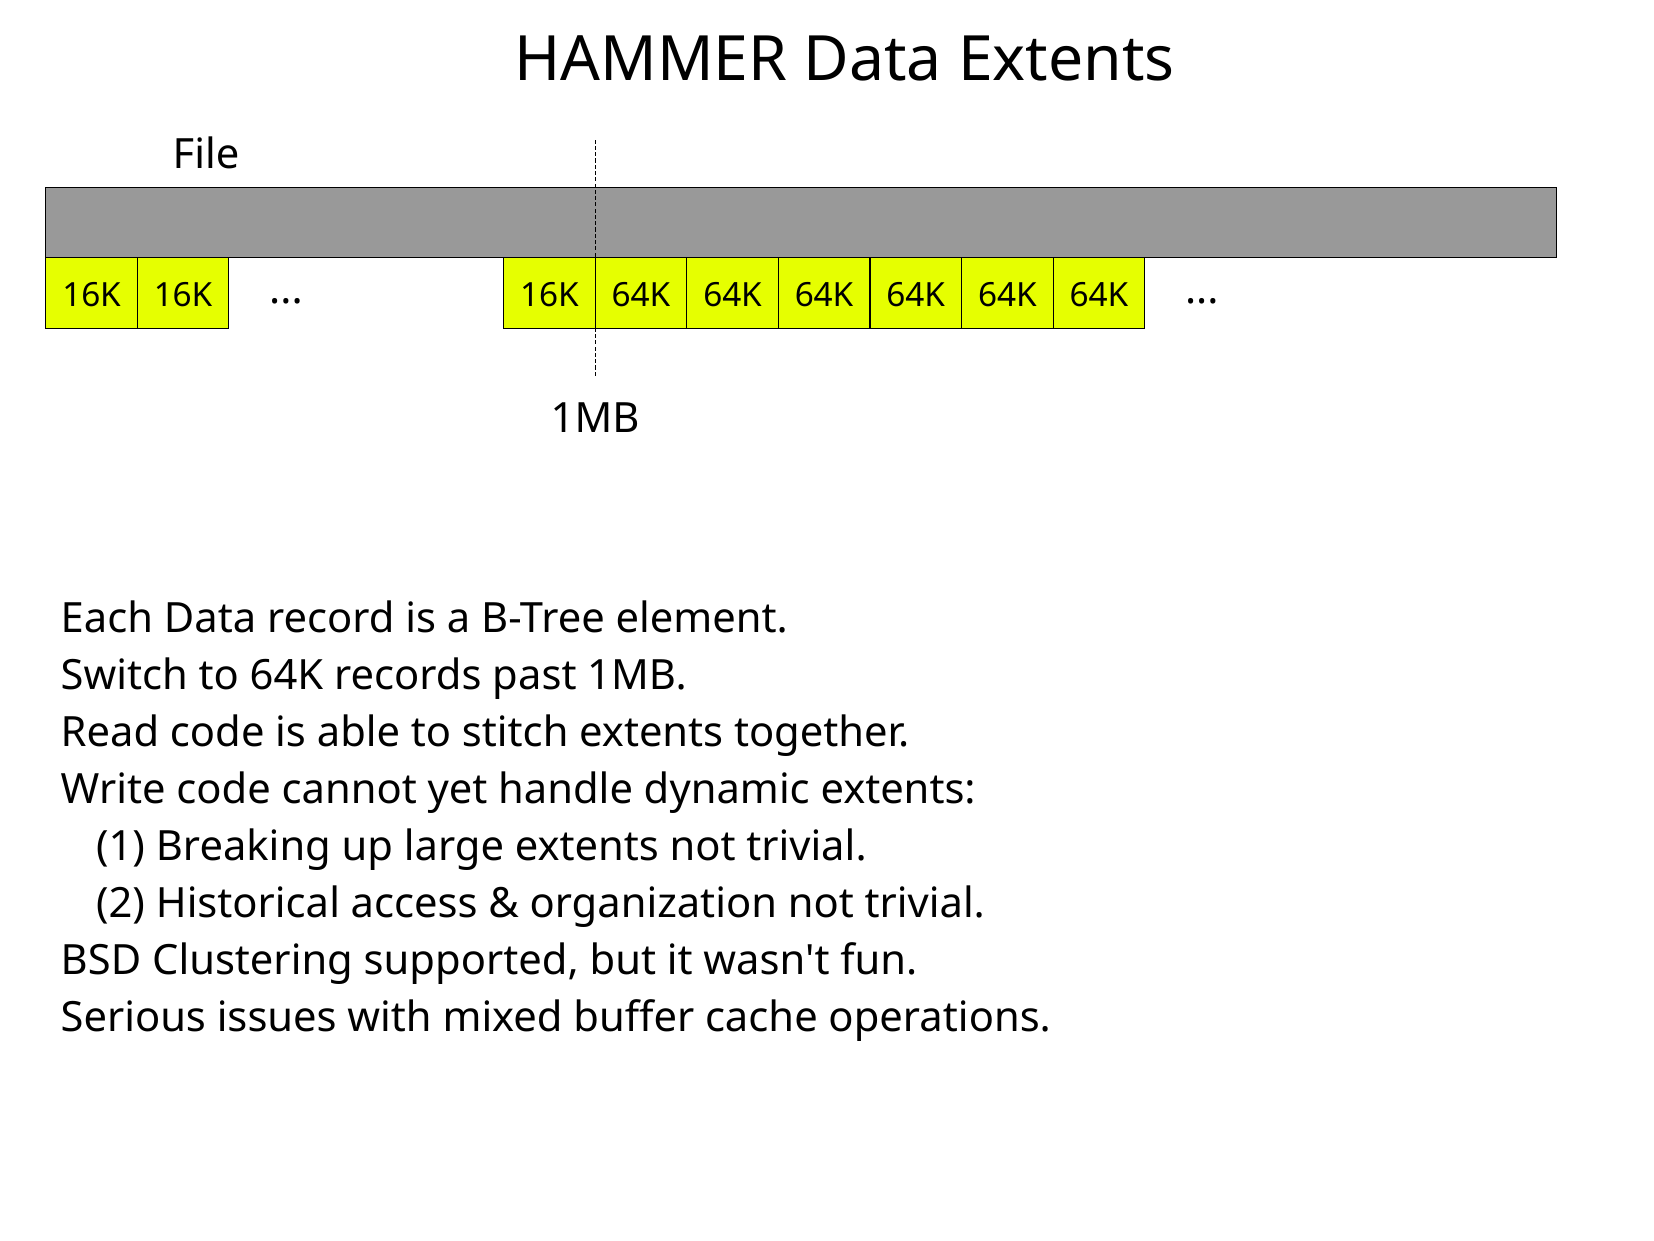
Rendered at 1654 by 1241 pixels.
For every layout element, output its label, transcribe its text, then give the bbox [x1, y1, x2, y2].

text_box 64K [1118, 284, 1126, 303]
text_box 16K [137, 257, 229, 329]
text_box File [27, 108, 385, 197]
text_box 64K [686, 257, 778, 329]
text_box 64K [1053, 257, 1145, 329]
text_box 64K [961, 257, 1053, 329]
text_box HAMMER Data Extents [114, 9, 1575, 104]
text_box 64K [778, 257, 870, 329]
text_box Each Data record is a B-Tree element. Switch to 64K records past 1MB. Read code is able to stitch extents together. Write code cannot yet handle dynamic extents: (1) Breaking up large extents not trivial. (2) Historical access & organization not trivial. BSD Clustering supported, but it wasn't fun. Serious issues with mixed buffer cache operations. [45, 580, 1137, 1062]
text_box [45, 187, 1557, 258]
text_box 1MB [462, 378, 728, 455]
text_box 64K [595, 257, 686, 329]
text_box 64K [870, 257, 961, 329]
text_box 16K [202, 284, 210, 303]
text_box ... [210, 248, 362, 326]
text_box 16K [503, 257, 595, 329]
text_box ... [1126, 248, 1278, 326]
text_box 16K [45, 257, 137, 329]
